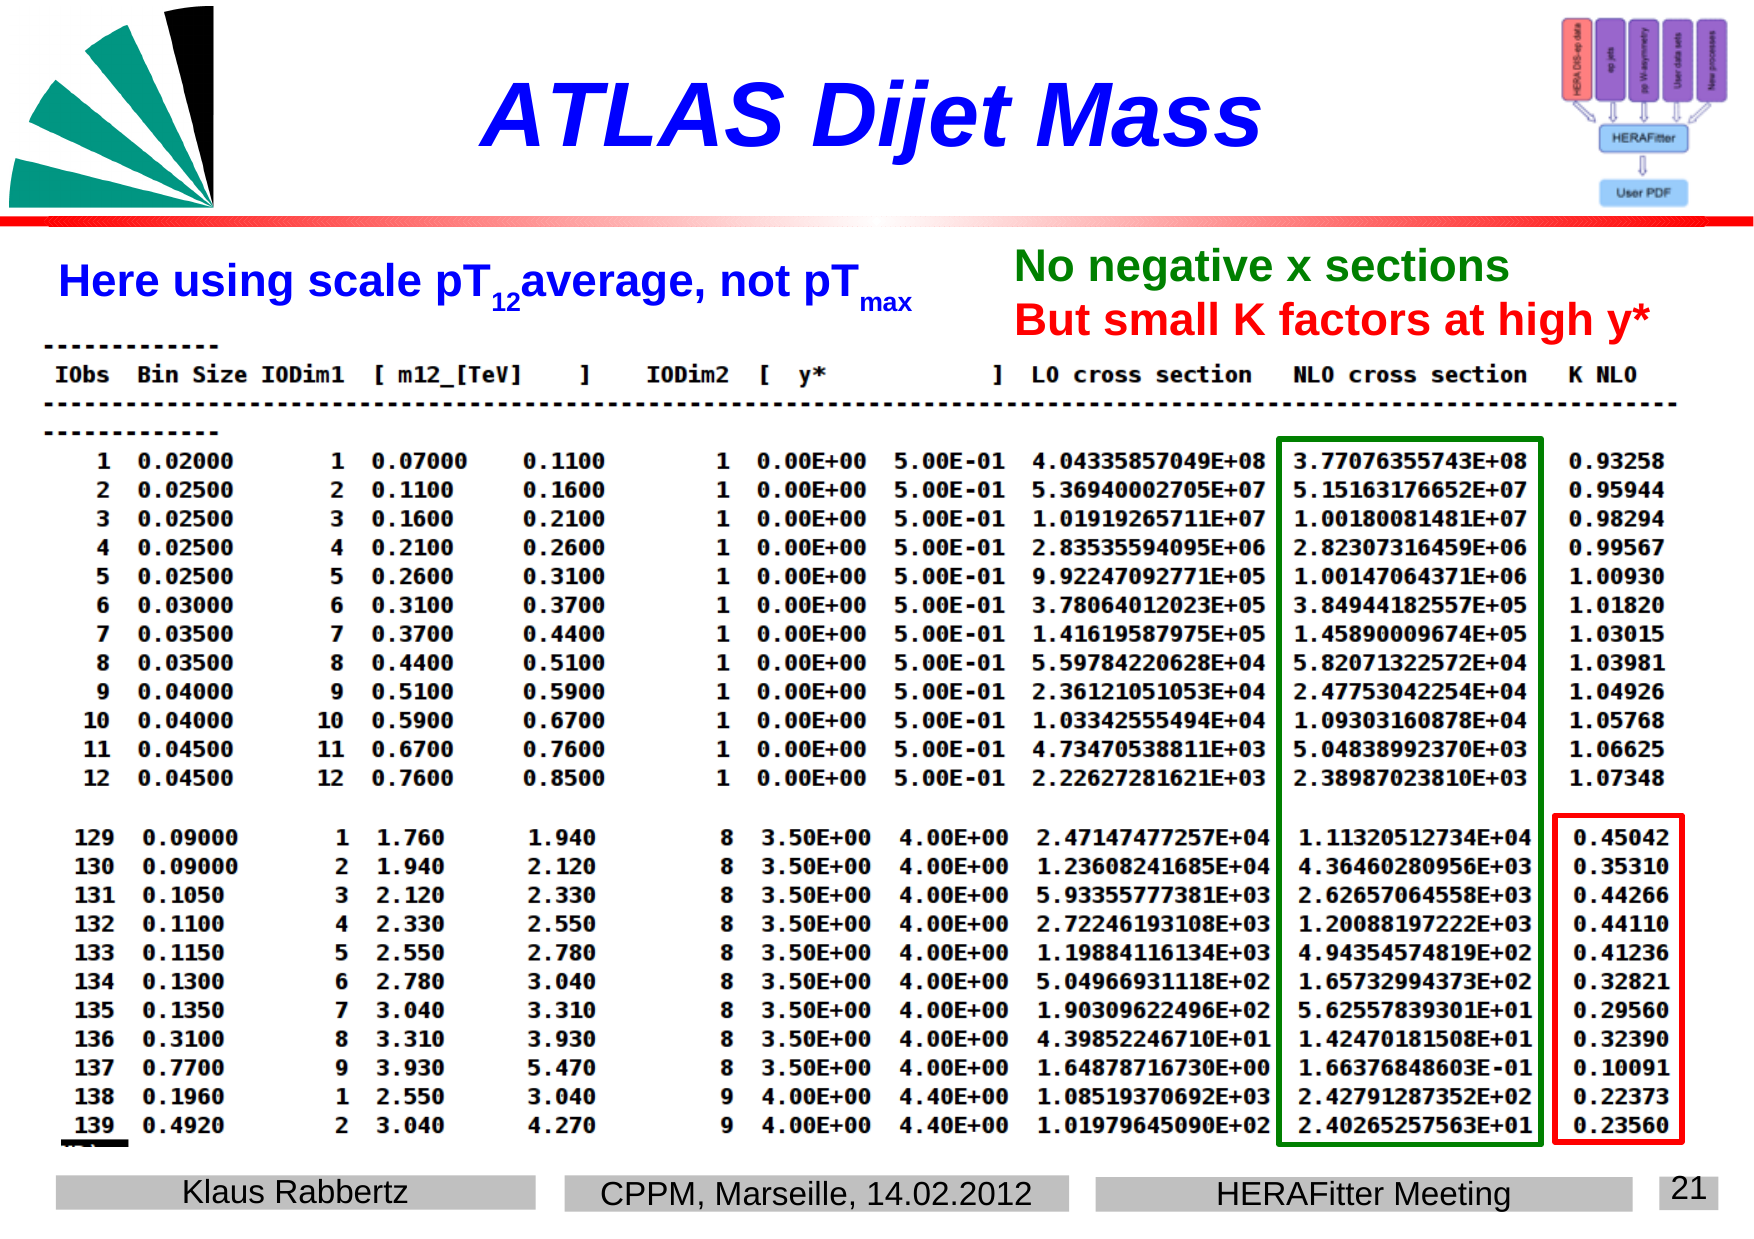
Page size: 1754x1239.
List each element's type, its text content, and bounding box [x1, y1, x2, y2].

picture [1282, 442, 1538, 796]
title ATLAS Dijet Mass [220, 22, 1525, 207]
text_box No negative x sections [1002, 234, 1523, 287]
picture [9, 6, 214, 210]
picture [1544, 823, 1682, 1147]
text_box Here using scale pT12average, not pTmax [46, 249, 925, 324]
picture [1558, 823, 1679, 1139]
text_box But small K factors at high y* [1002, 287, 1675, 351]
picture [40, 340, 1680, 796]
picture [1282, 823, 1538, 1142]
picture [61, 823, 1276, 1147]
picture [1552, 15, 1736, 211]
